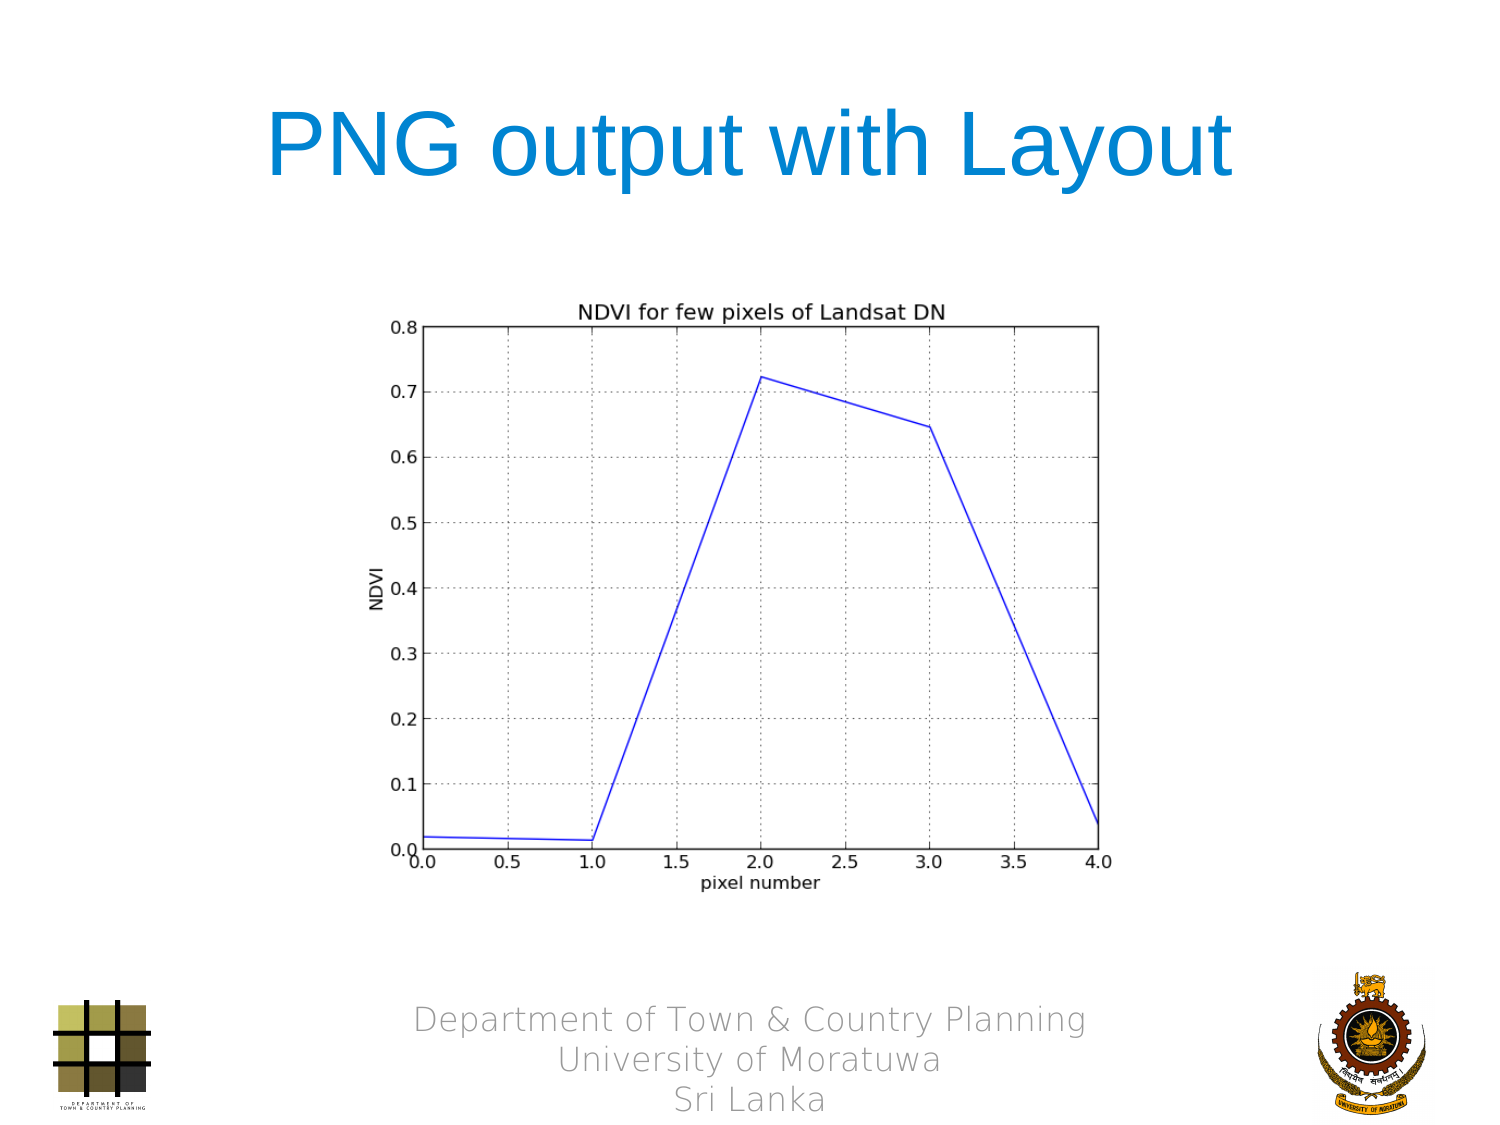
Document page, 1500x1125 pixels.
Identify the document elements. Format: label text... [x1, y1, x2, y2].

title PNG output with Layout [75, 45, 1426, 233]
picture [53, 1000, 151, 1110]
picture [315, 262, 1186, 915]
picture [1312, 966, 1435, 1125]
